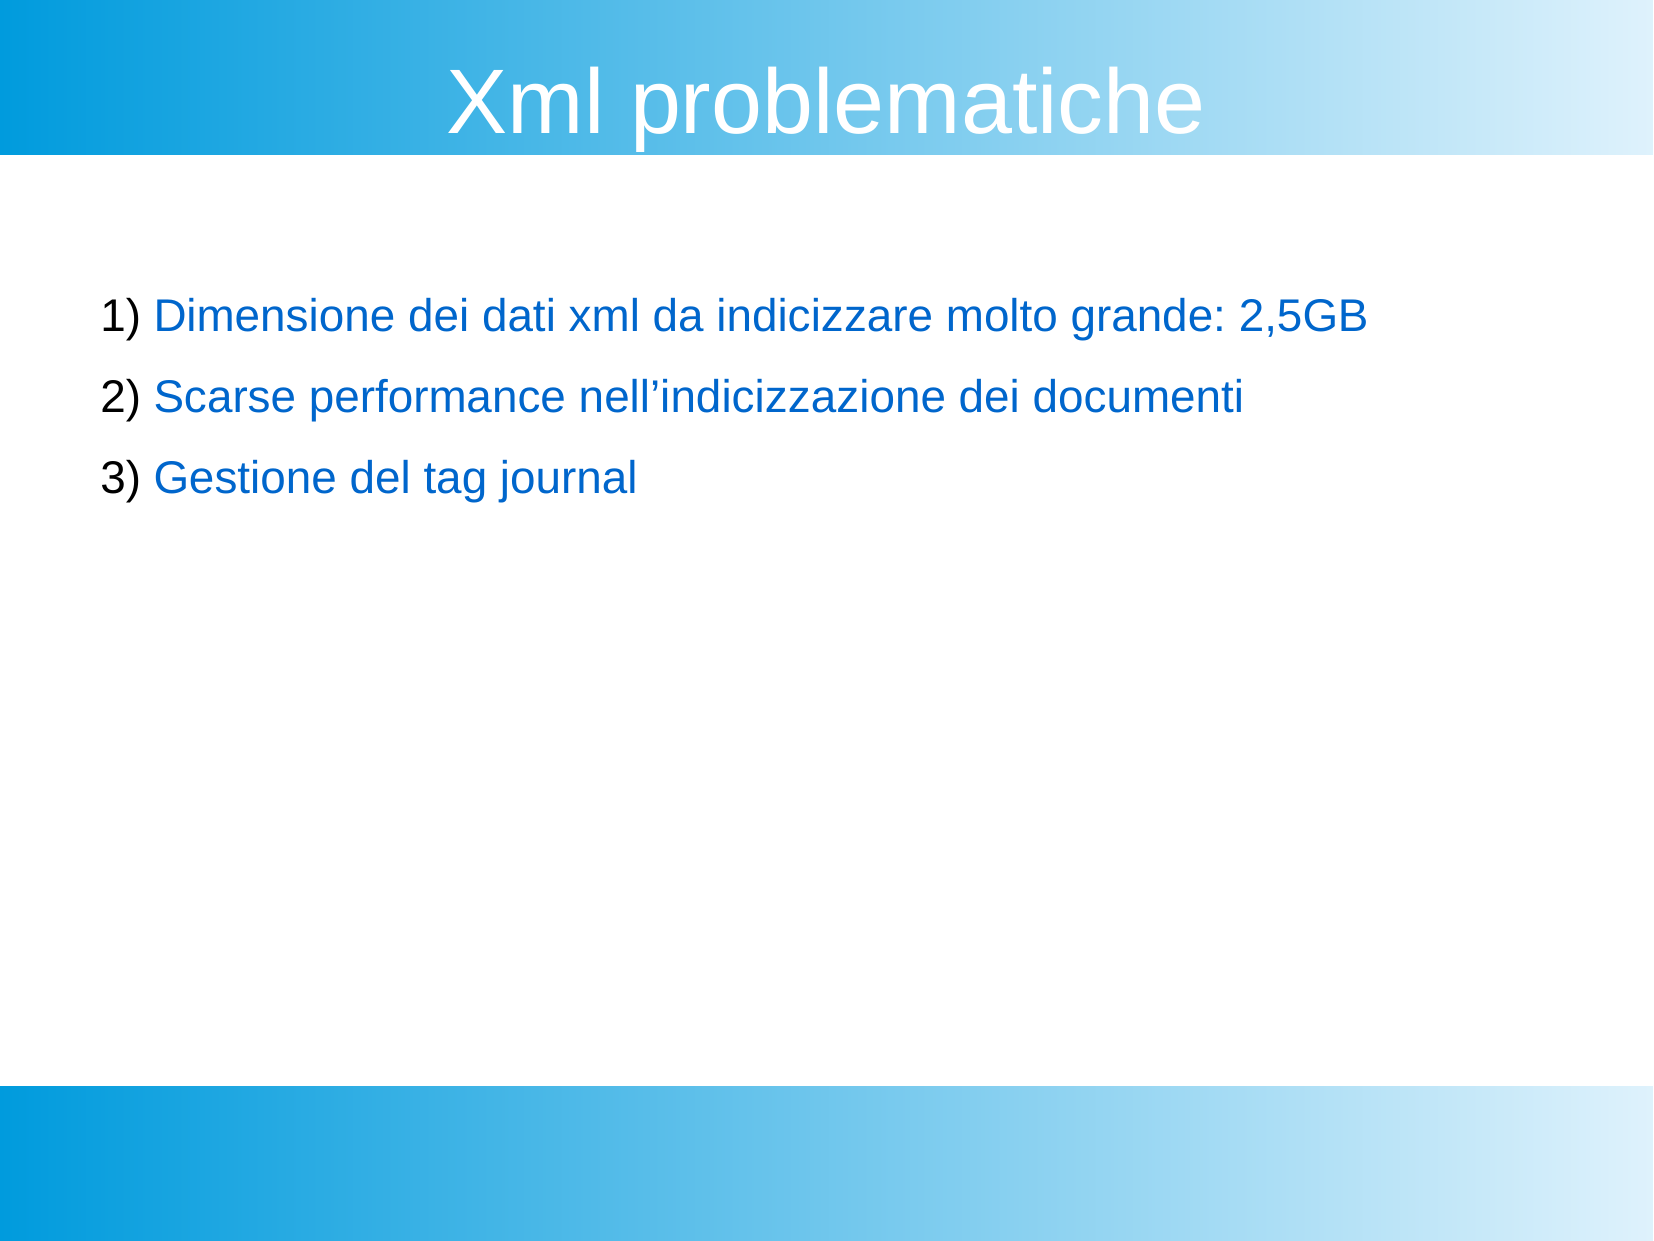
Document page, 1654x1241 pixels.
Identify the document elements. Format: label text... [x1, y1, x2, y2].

list Dimensione dei dati xml da indicizzare molto grande: 2,5GB Scarse performance nell’indicizzazione dei documenti Gestione del tag journal [82, 290, 1571, 1010]
title Xml problematiche [82, 49, 1571, 155]
